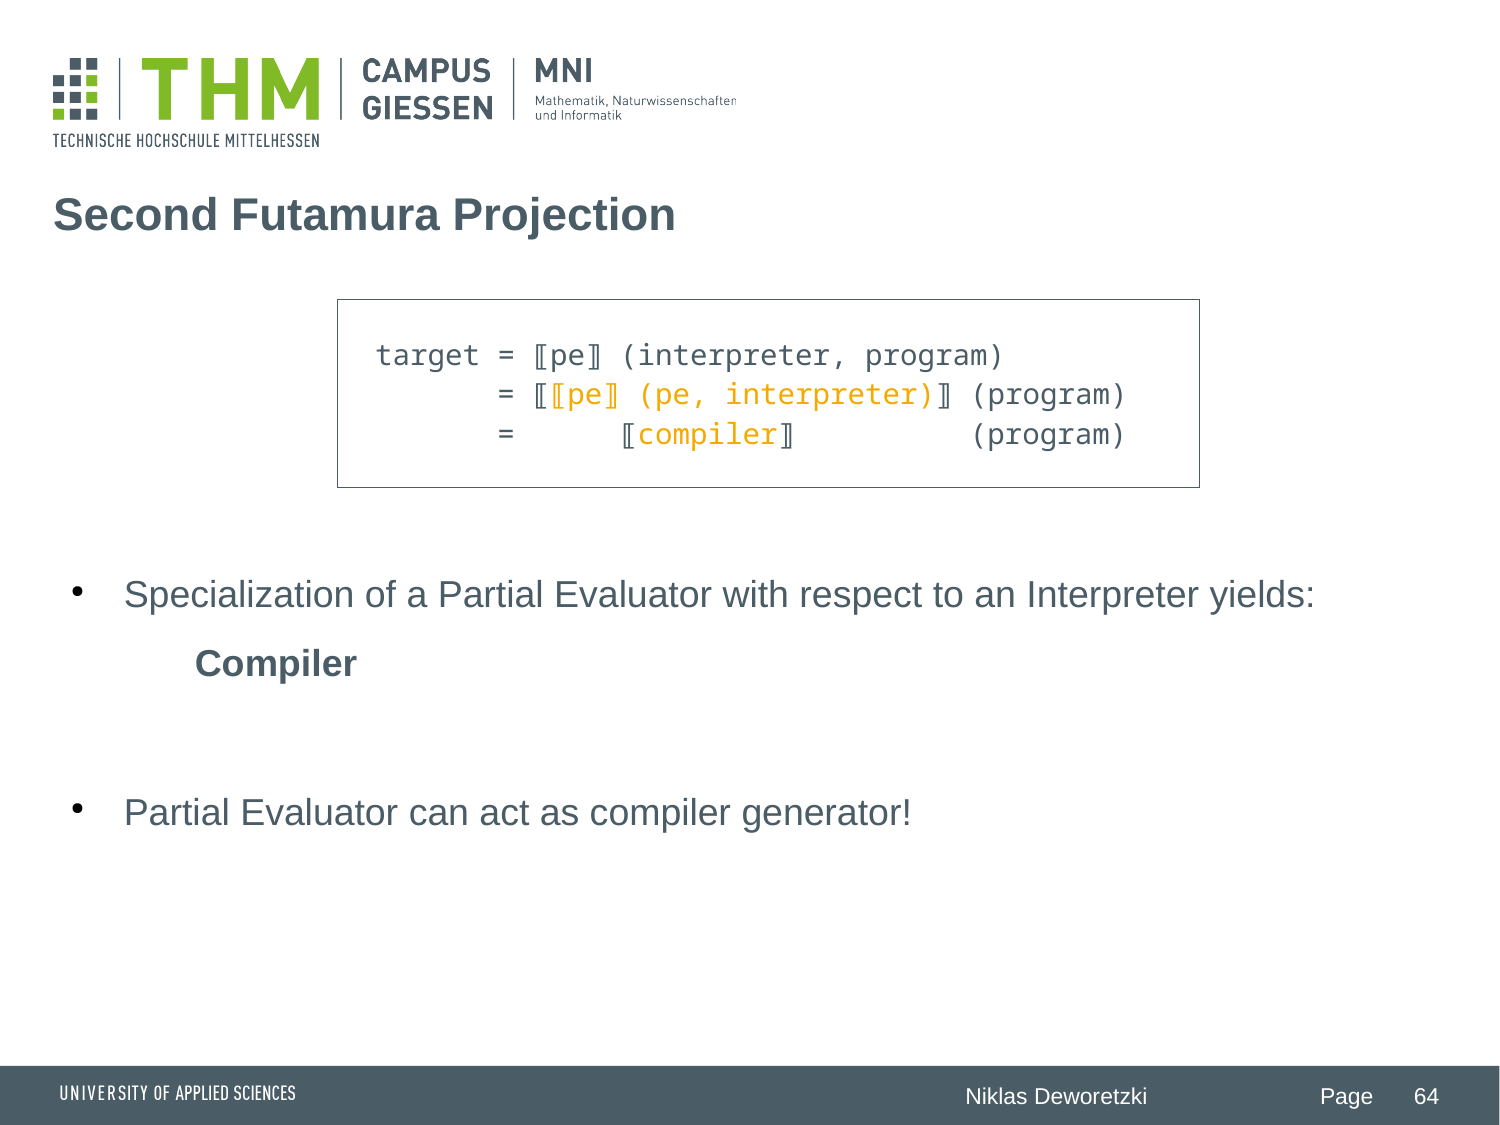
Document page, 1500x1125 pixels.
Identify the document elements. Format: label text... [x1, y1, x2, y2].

slide_number <number> [1376, 1073, 1455, 1118]
title Second Futamura Projection [53, 177, 1435, 272]
text_box target = ⟦pe⟧ (interpreter, program) = ⟦⟦pe⟧ (pe, interpreter)⟧ (program) = ⟦compiler⟧ (program) [337, 299, 1200, 488]
list Specialization of a Partial Evaluator with respect to an Interpreter yields: Compiler Partial Evaluator can act as compiler generator! [53, 562, 1436, 1013]
picture [53, 58, 736, 147]
picture [59, 1082, 296, 1104]
